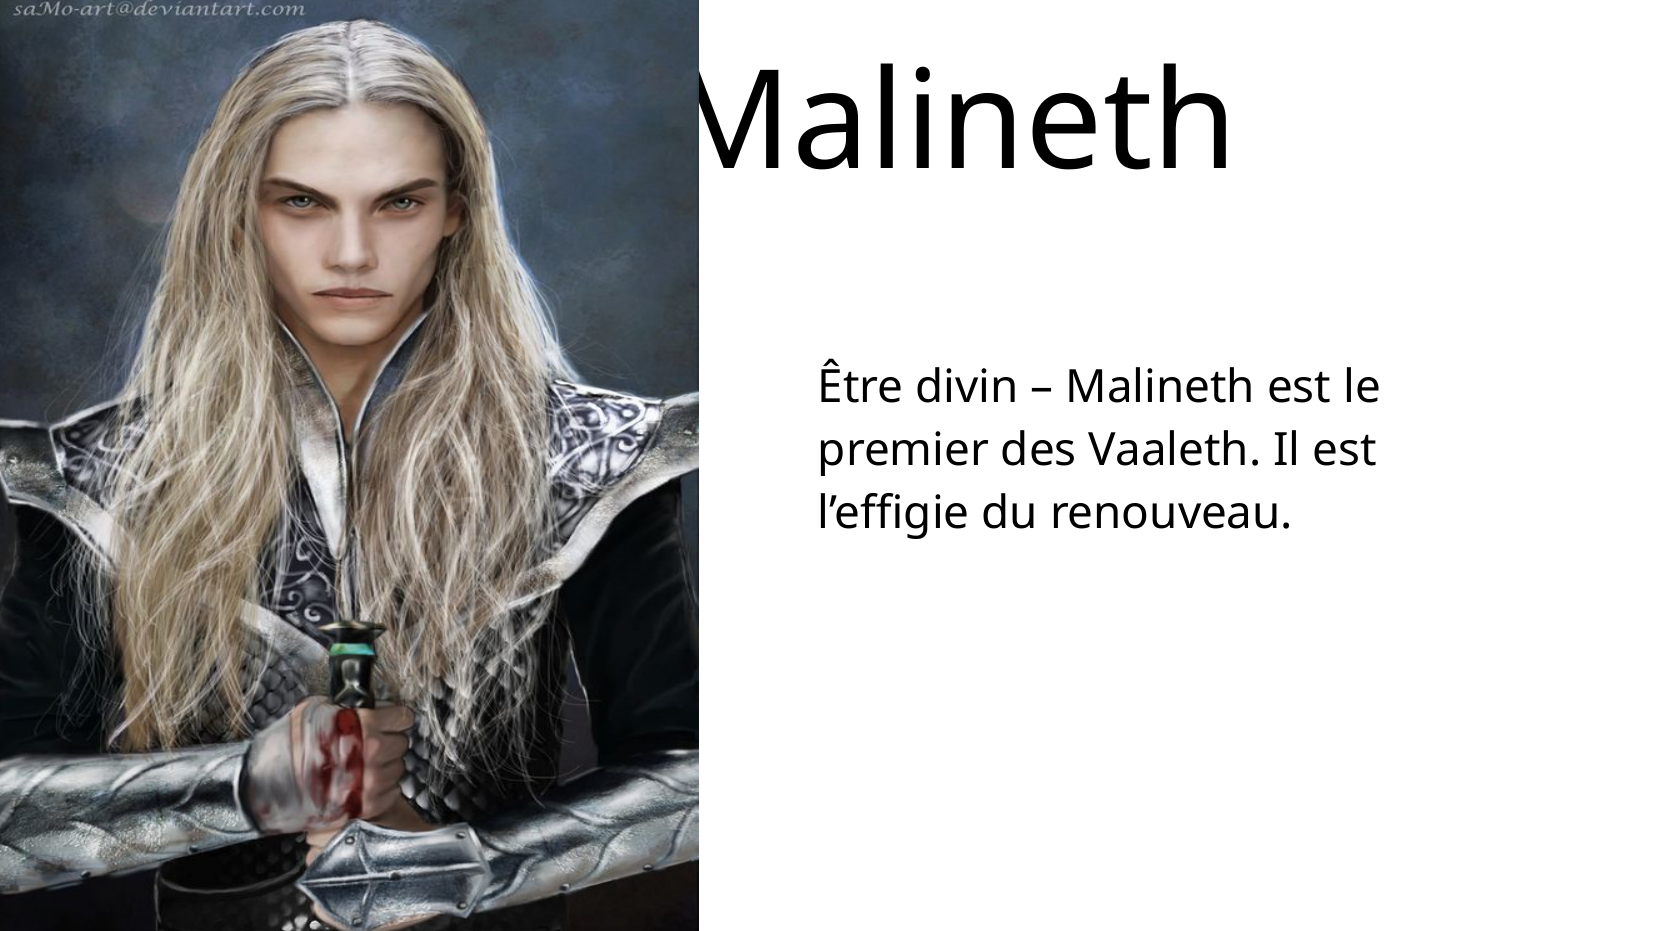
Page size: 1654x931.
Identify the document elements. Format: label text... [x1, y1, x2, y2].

picture [0, 0, 699, 931]
title Malineth [699, 14, 1571, 216]
text_box Être divin – Malineth est le premier des Vaaleth. Il est l’effigie du renouveau. [803, 346, 1515, 648]
